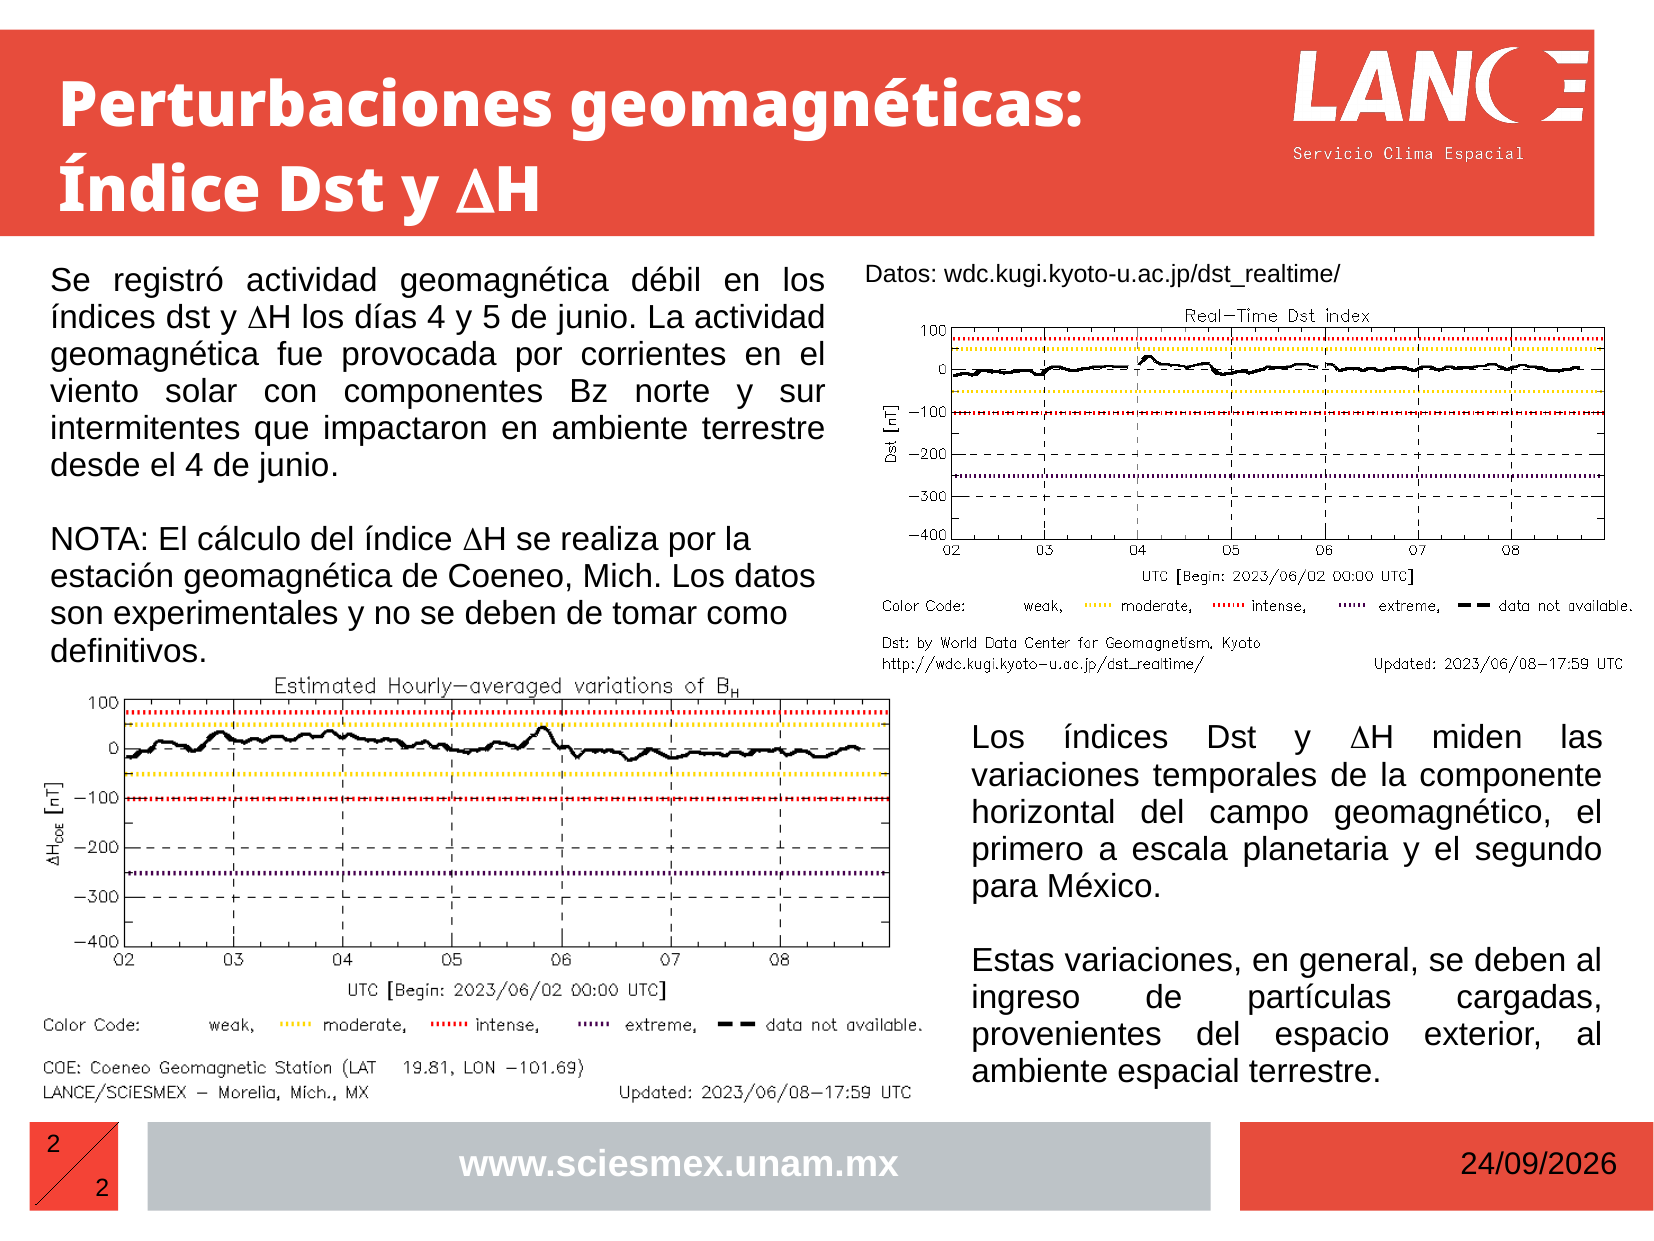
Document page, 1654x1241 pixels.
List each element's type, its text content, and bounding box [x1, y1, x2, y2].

picture [34, 289, 1642, 1105]
picture [1293, 47, 1589, 162]
text_box www.sciesmex.unam.mx [153, 1122, 1205, 1205]
text_box <número> [31, 1122, 176, 1170]
text_box Datos: wdc.kugi.kyoto-u.ac.jp/dst_realtime/ [850, 252, 1371, 296]
text_box Se registró actividad geomagnética débil en los índices dst y DH los días 4 y 5 de junio. La actividad geomagnética fue provocada por corrientes en el viento solar con componentes Bz norte y sur intermitentes que impactaron en ambiente terrestre desde el 4 de junio. NOTA: El cálculo del índice DH se realiza por la estación geomagnética de Coeneo, Mich. Los datos son experimentales y no se deben de tomar como definitivos. [35, 253, 851, 714]
text_box 08/06/2023 [1424, 1122, 1654, 1205]
title Perturbaciones geomagnéticas: Índice Dst y DH [59, 59, 1312, 207]
text_box Los índices Dst y DH miden las variaciones temporales de la componente horizontal del campo geomagnético, el primero a escala planetaria y el segundo para México. Estas variaciones, en general, se deben al ingreso de partículas cargadas, provenientes del espacio exterior, al ambiente espacial terrestre. [956, 711, 1619, 1097]
text_box 2 [35, 1151, 125, 1209]
